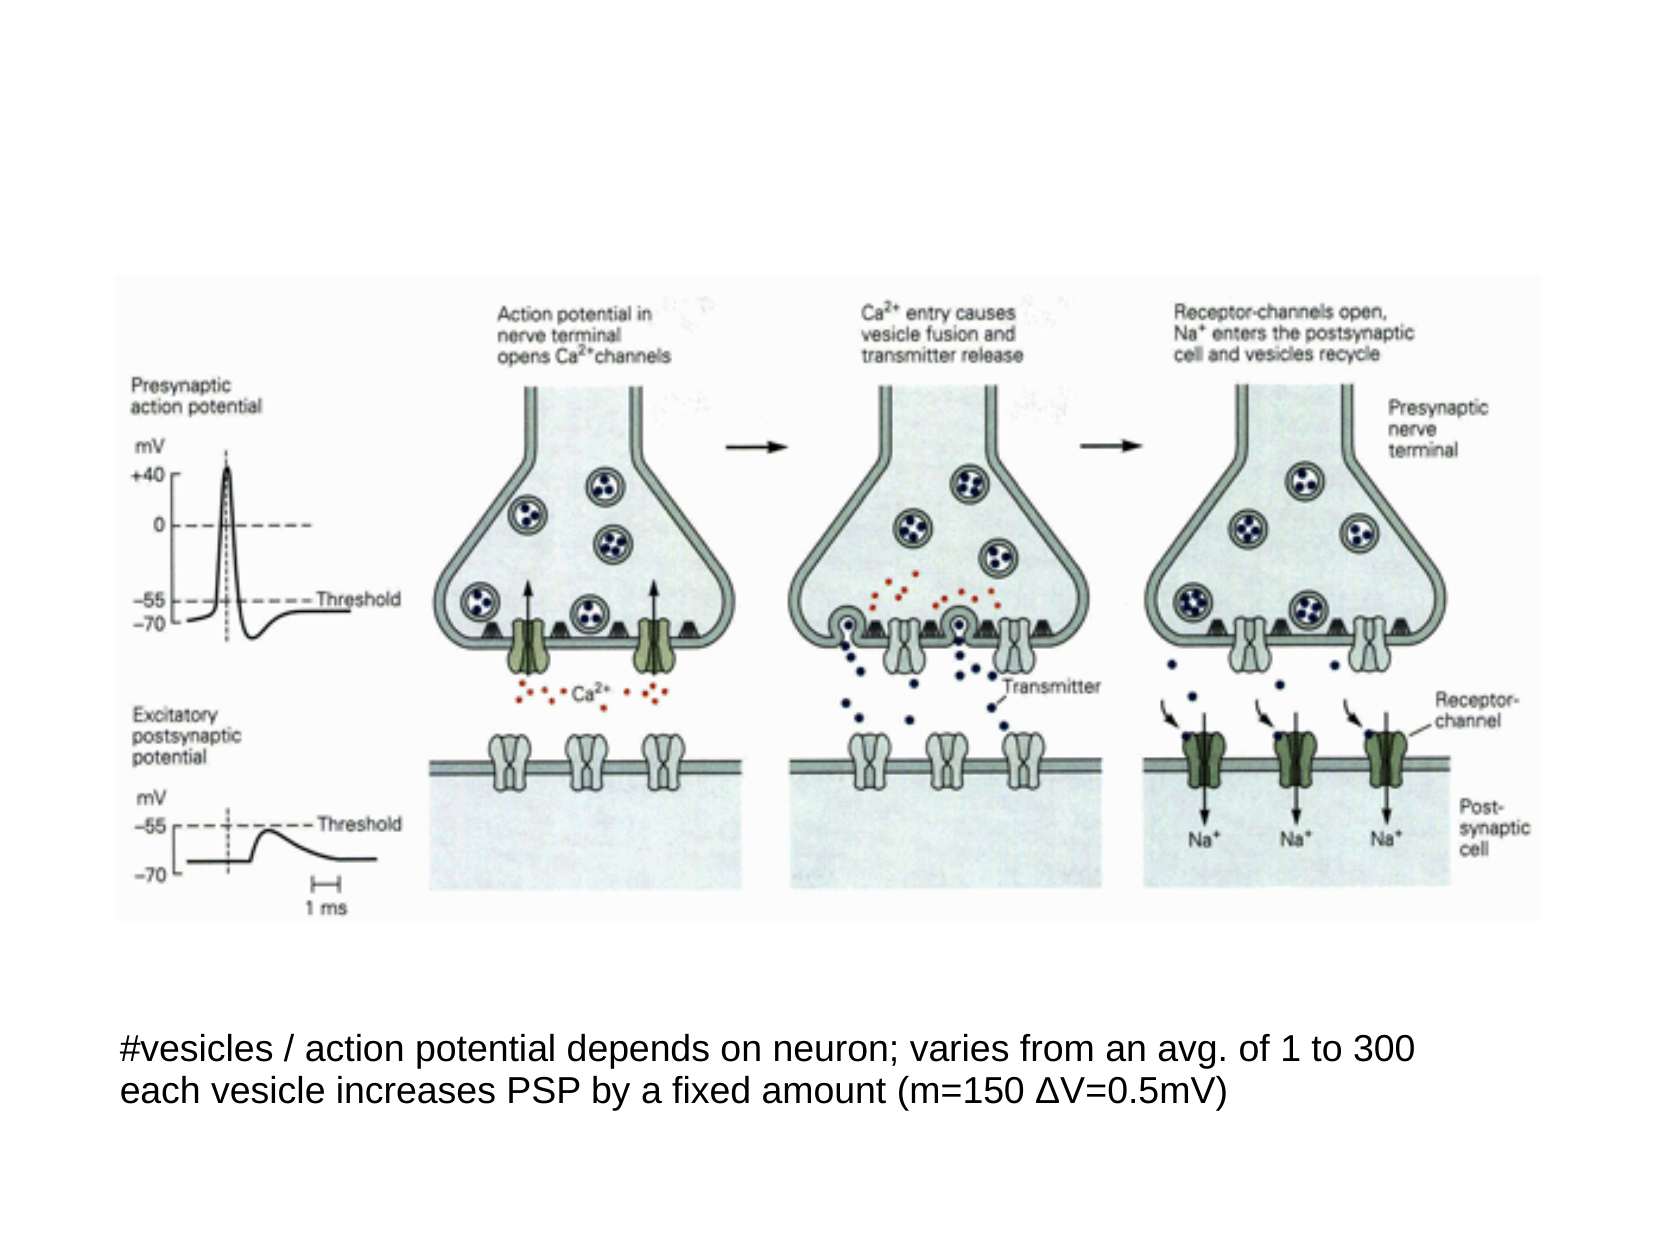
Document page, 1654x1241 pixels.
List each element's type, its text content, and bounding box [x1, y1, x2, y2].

text_box #vesicles / action potential depends on neuron; varies from an avg. of 1 to 300 each vesicle increases PSP by a fixed amount (m=150 ΔV=0.5mV) [105, 1020, 1561, 1119]
picture [95, 247, 1558, 932]
